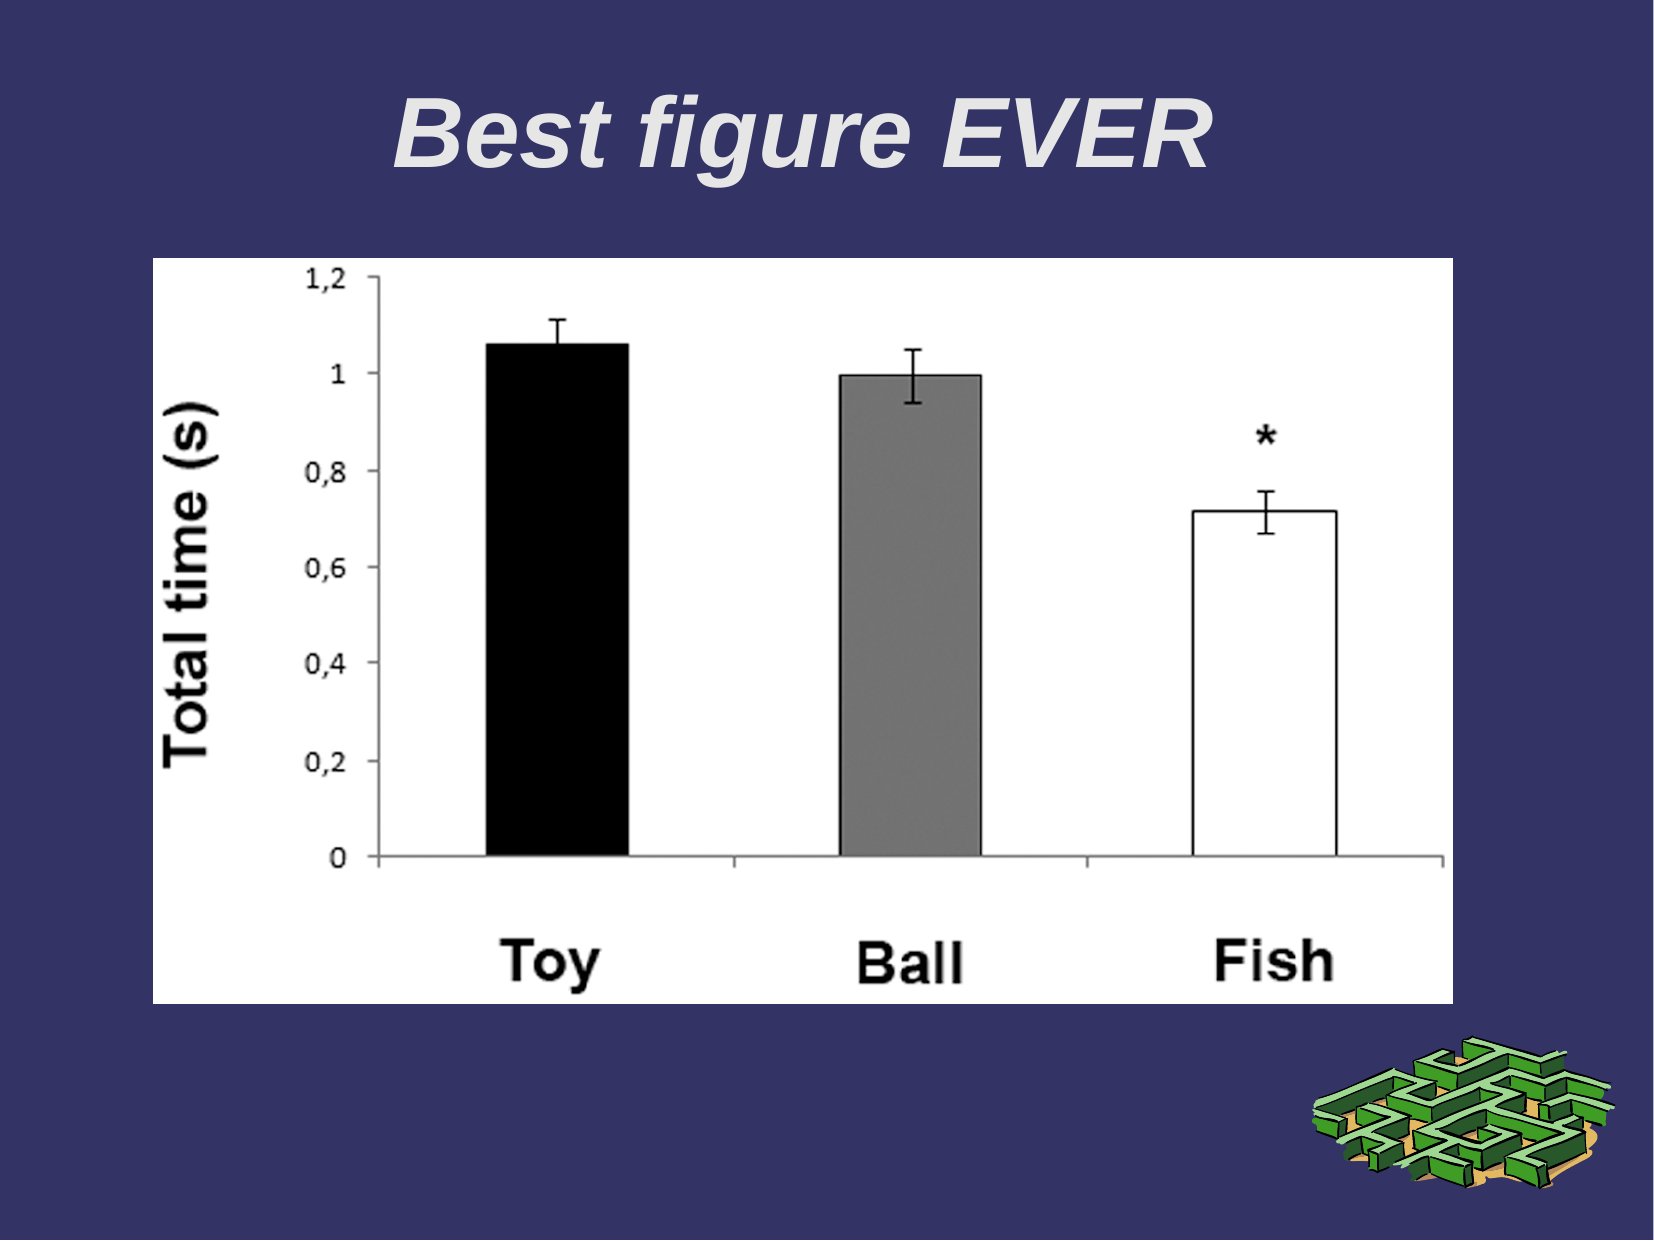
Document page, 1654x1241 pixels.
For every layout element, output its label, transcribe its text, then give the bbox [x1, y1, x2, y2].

title Best figure EVER [11, 29, 1595, 237]
picture [153, 258, 1453, 1004]
